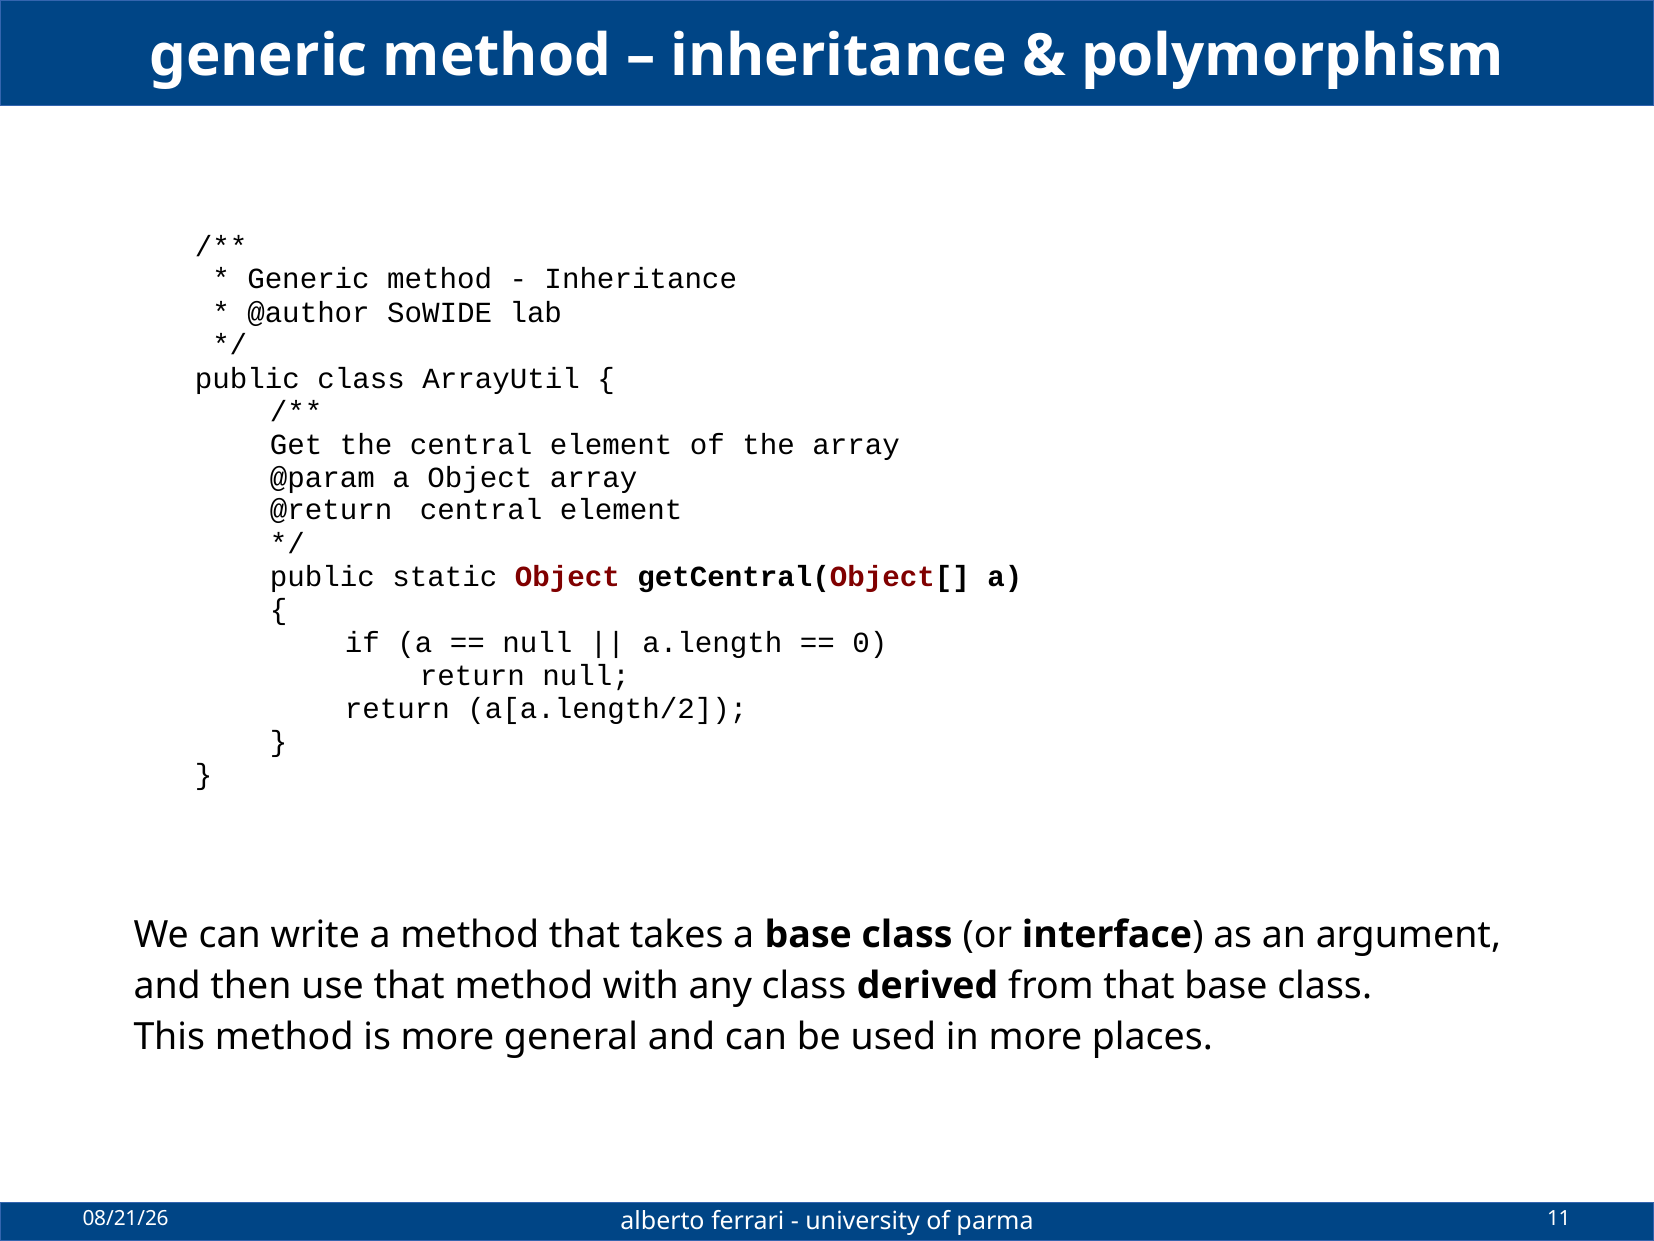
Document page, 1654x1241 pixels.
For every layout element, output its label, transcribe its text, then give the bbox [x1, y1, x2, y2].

text_box We can write a method that takes a base class (or interface) as an argument, and then use that method with any class derived from that base class. This method is more general and can be used in more places. [118, 900, 1546, 1068]
title generic method – inheritance & polymorphism [0, 0, 1654, 106]
text_box /** * Generic method - Inheritance * @author SoWIDE lab */ public class ArrayUtil { /** Get the central element of the array @param a Object array @return central element */ public static Object getCentral(Object[] a) { if (a == null || a.length == 0) return null; return (a[a.length/2]); } } [180, 224, 1501, 900]
